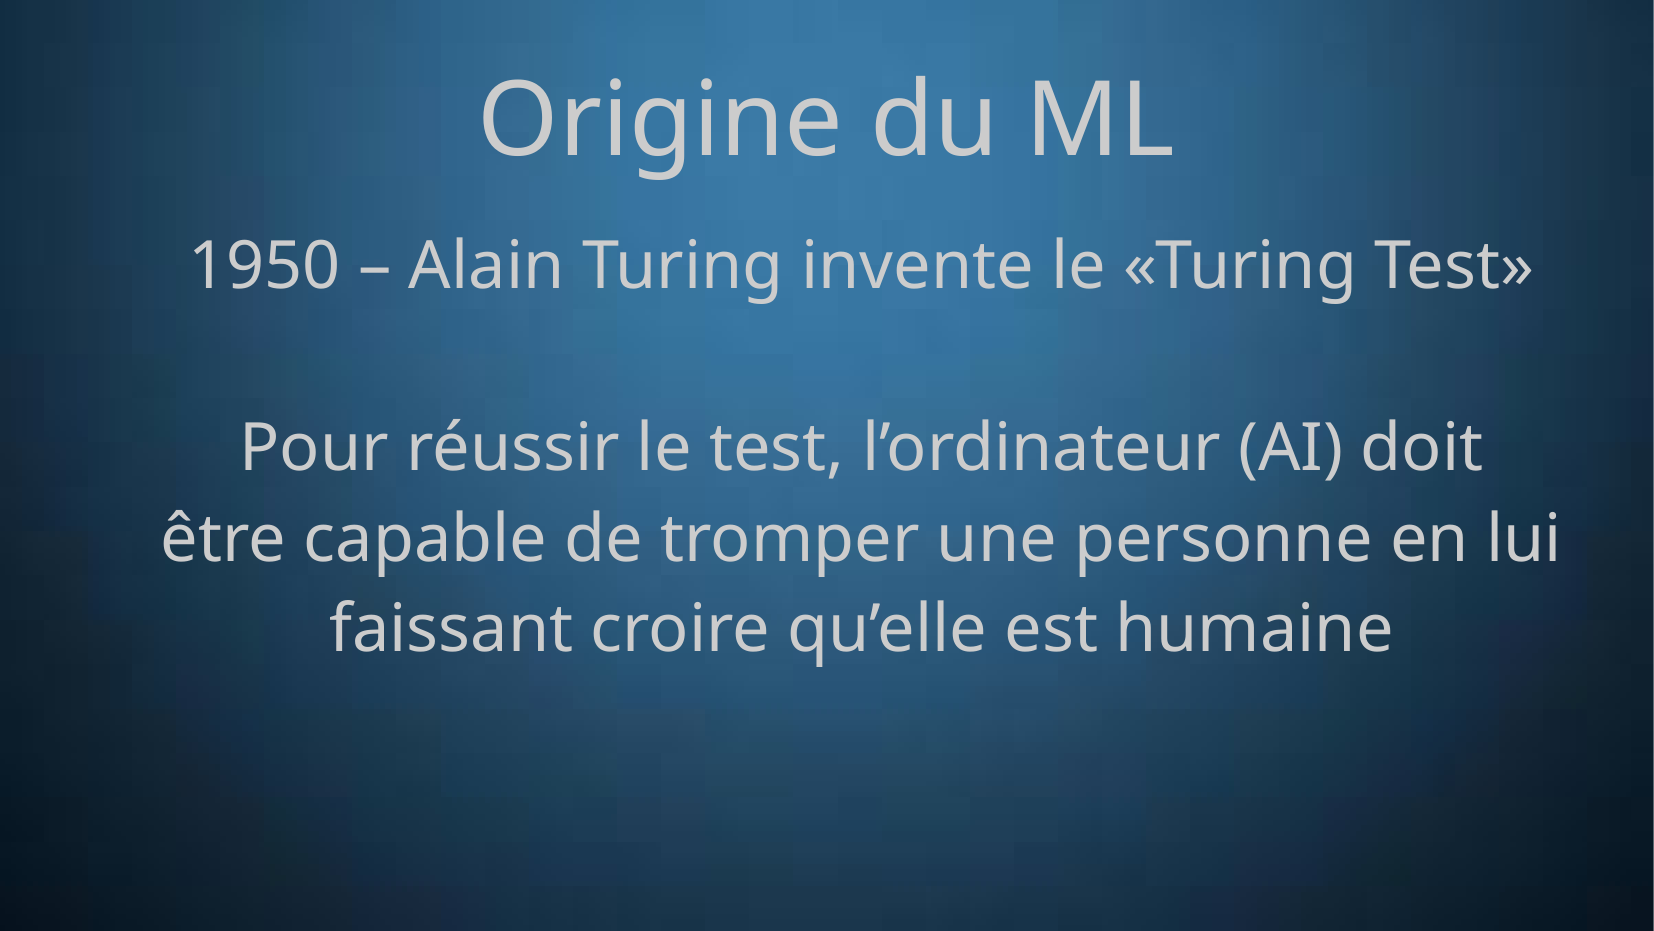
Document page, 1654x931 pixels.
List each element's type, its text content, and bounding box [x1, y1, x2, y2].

list 1950 – Alain Turing invente le «Turing Test» Pour réussir le test, l’ordinateur (AI) doit être capable de tromper une personne en lui faissant croire qu’elle est humaine [82, 217, 1571, 758]
title Origine du ML [82, 37, 1571, 193]
picture [0, 0, 1654, 931]
